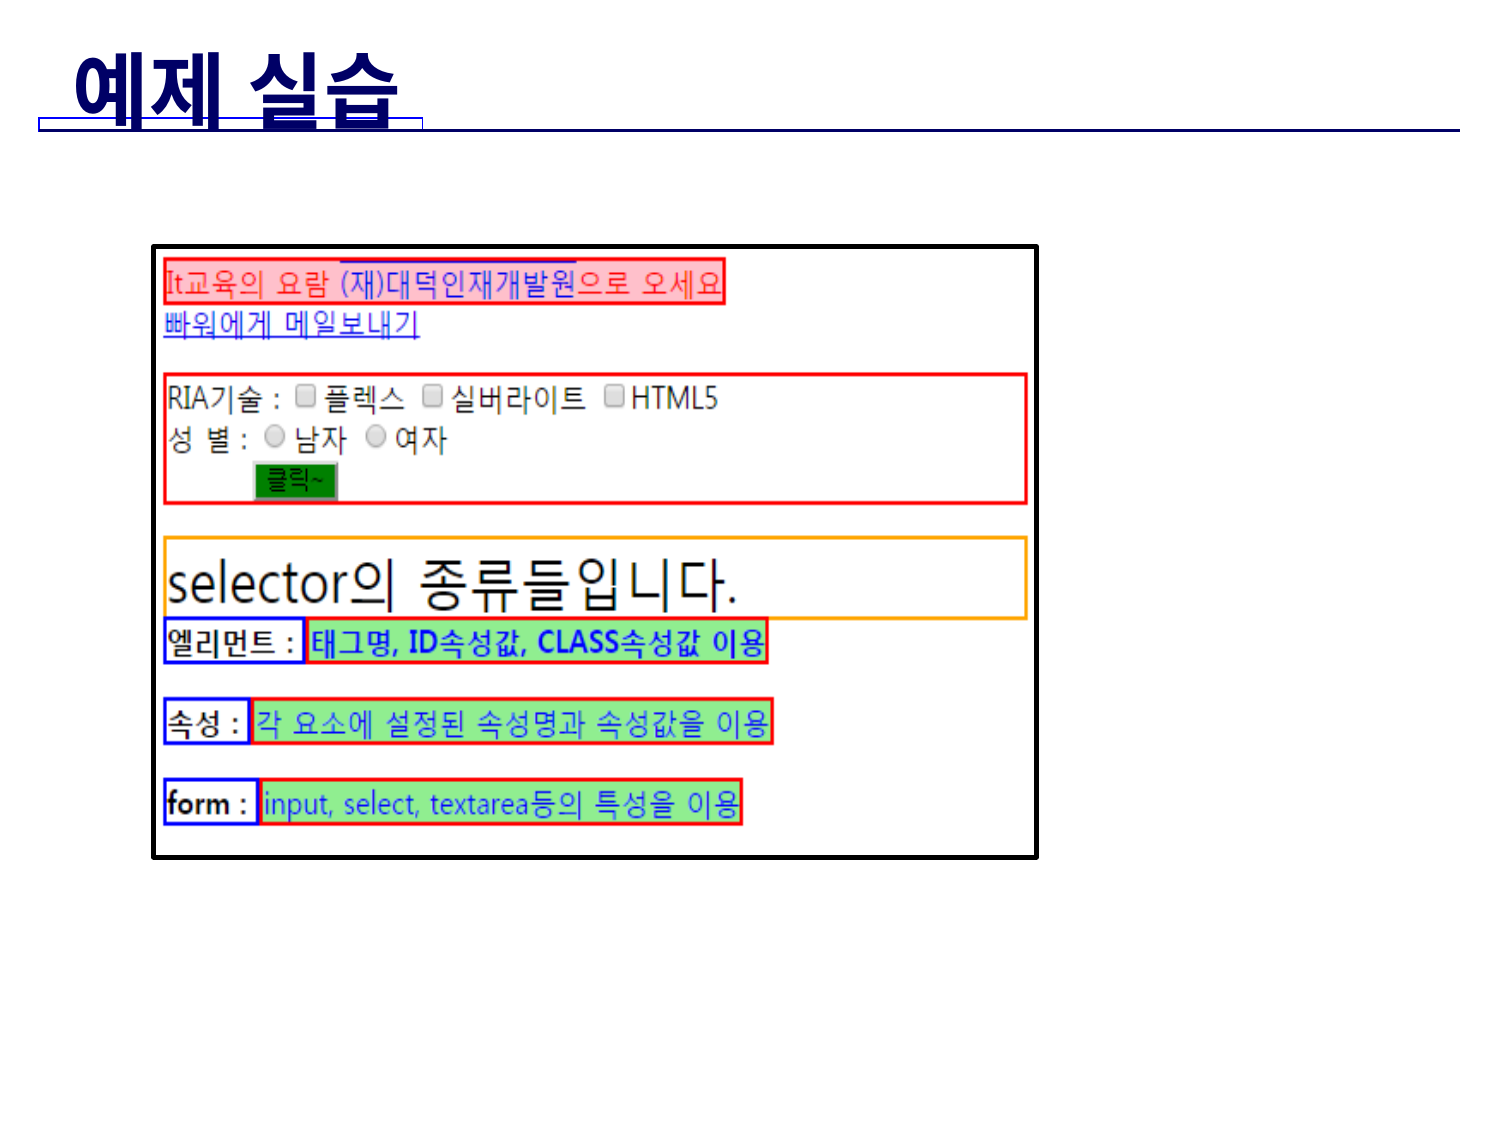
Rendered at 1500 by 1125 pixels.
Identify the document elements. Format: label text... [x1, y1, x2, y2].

title 예제 실습 [58, 31, 1077, 110]
list [67, 218, 1460, 900]
picture [155, 248, 1035, 855]
